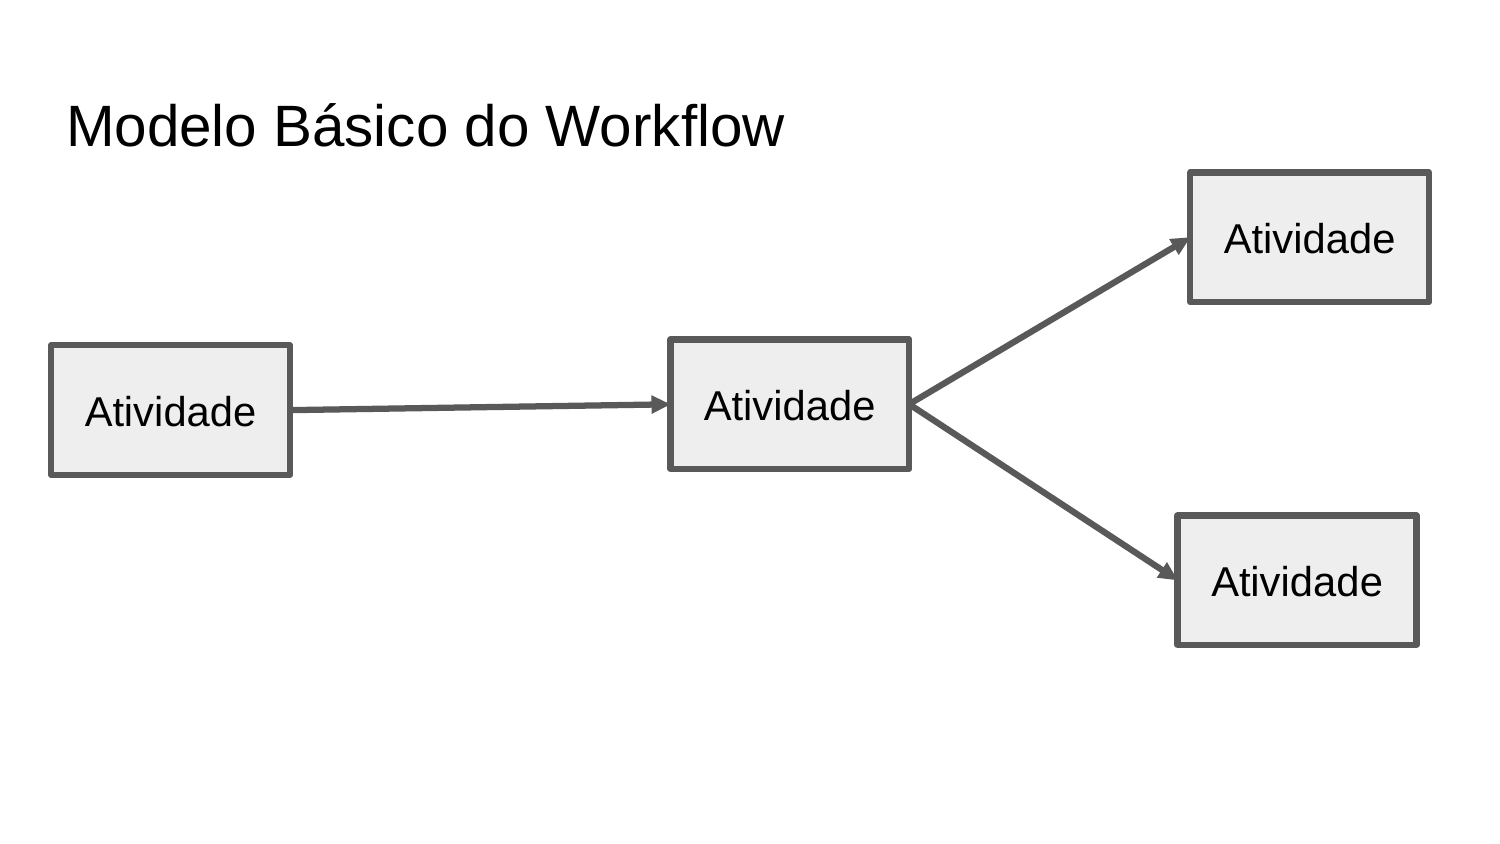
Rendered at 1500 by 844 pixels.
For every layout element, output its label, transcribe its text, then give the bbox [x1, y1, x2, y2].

text_box Atividade [1190, 172, 1430, 303]
title Modelo Básico do Workflow [51, 72, 1449, 167]
text_box Atividade [51, 345, 290, 475]
text_box Atividade [1177, 515, 1417, 645]
text_box Atividade [670, 339, 910, 469]
